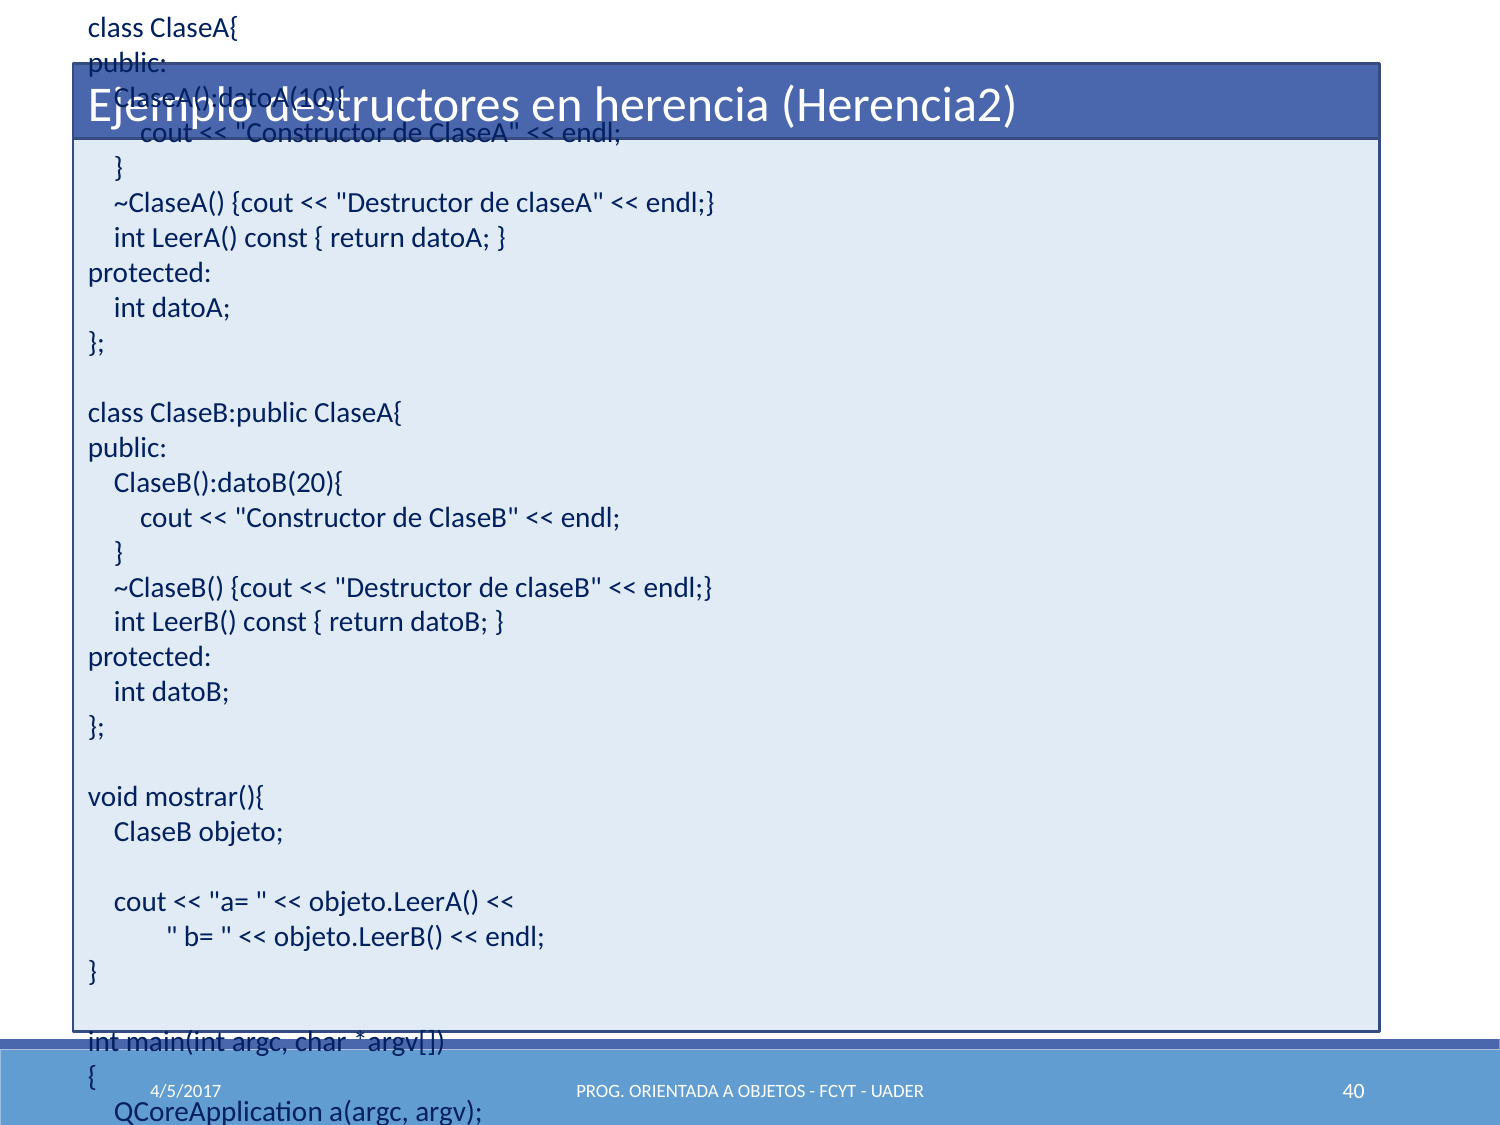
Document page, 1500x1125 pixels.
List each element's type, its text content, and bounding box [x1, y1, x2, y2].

slide_number 4/5/2017 [135, 1059, 440, 1120]
text_box #include <QCoreApplication> #include <iostream> using namespace std; class ClaseA{ public: ClaseA():datoA(10){ cout << "Constructor de ClaseA" << endl; } ~ClaseA() {cout << "Destructor de claseA" << endl;} int LeerA() const { return datoA; } protected: int datoA; }; class ClaseB:public ClaseA{ public: ClaseB():datoB(20){ cout << "Constructor de ClaseB" << endl; } ~ClaseB() {cout << "Destructor de claseB" << endl;} int LeerB() const { return datoB; } protected: int datoB; }; void mostrar(){ ClaseB objeto; cout << "a= " << objeto.LeerA() << " b= " << objeto.LeerB() << endl; } int main(int argc, char *argv[]) { QCoreApplication a(argc, argv); mostrar(); return a.exec(); } [73, 138, 1380, 1032]
slide_number <número> [1218, 1059, 1380, 1120]
footer Prog. Orientada a Objetos - FCyT - UADER [453, 1059, 1047, 1120]
text_box Ejemplo destructores en herencia (Herencia2) [73, 63, 1380, 138]
